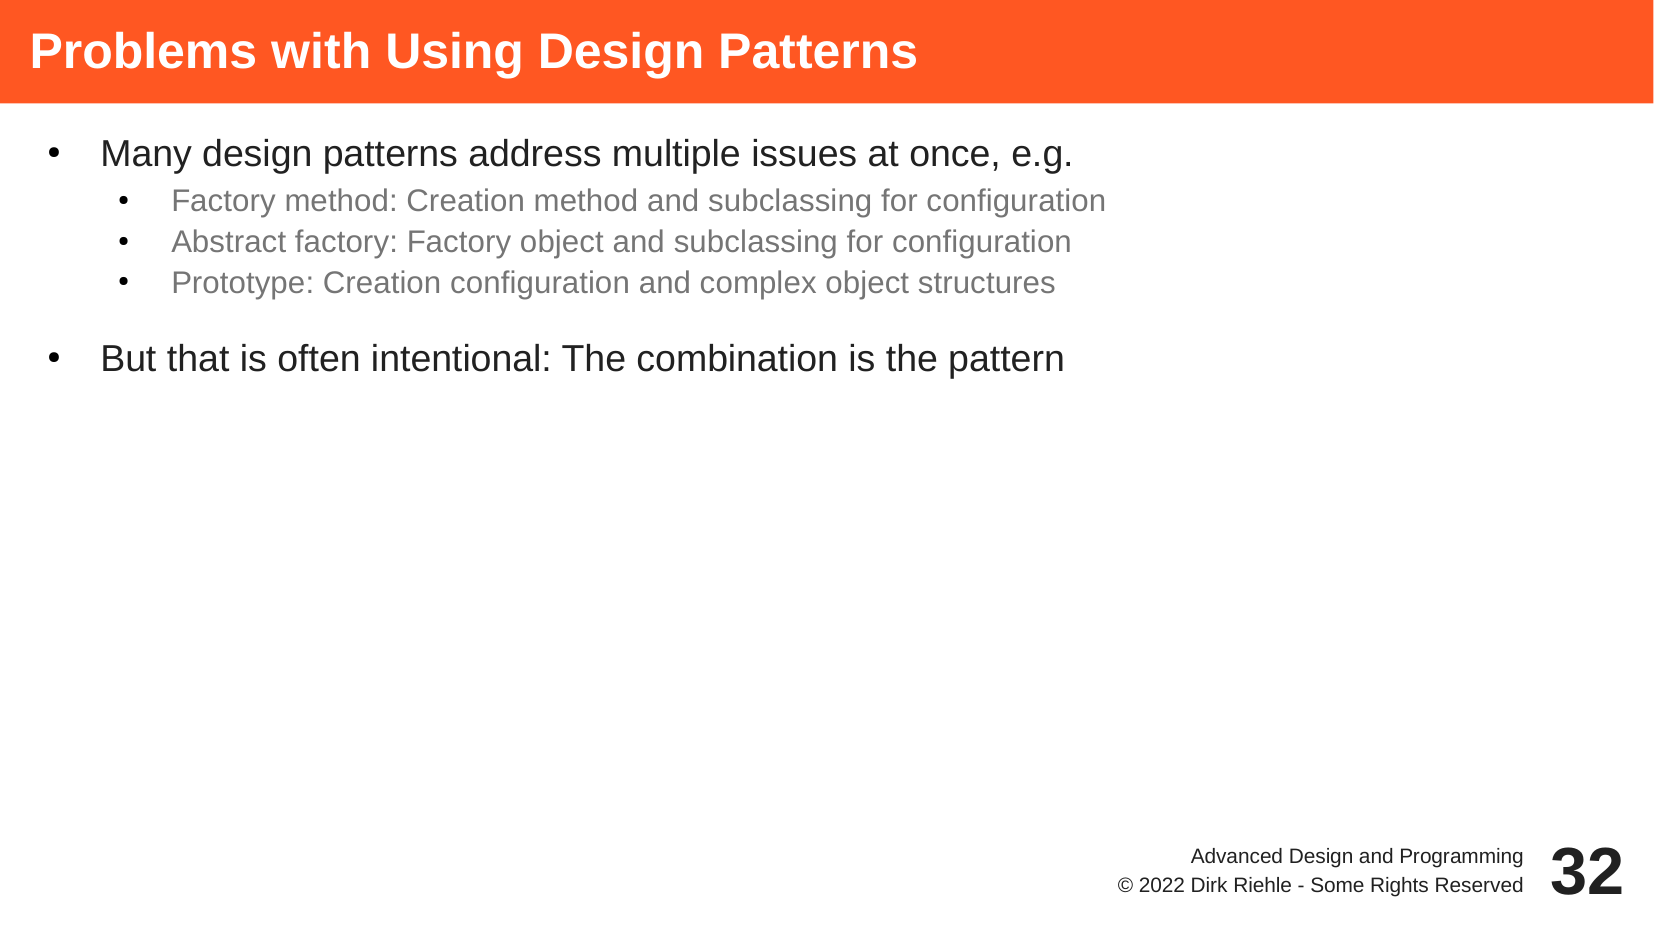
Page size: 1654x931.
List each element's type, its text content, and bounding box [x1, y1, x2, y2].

list Many design patterns address multiple issues at once, e.g. Factory method: Creation method and subclassing for configuration Abstract factory: Factory object and subclassing for configuration Prototype: Creation configuration and complex object structures But that is often intentional: The combination is the pattern [29, 132, 1625, 813]
title Problems with Using Design Patterns [0, 0, 1654, 104]
